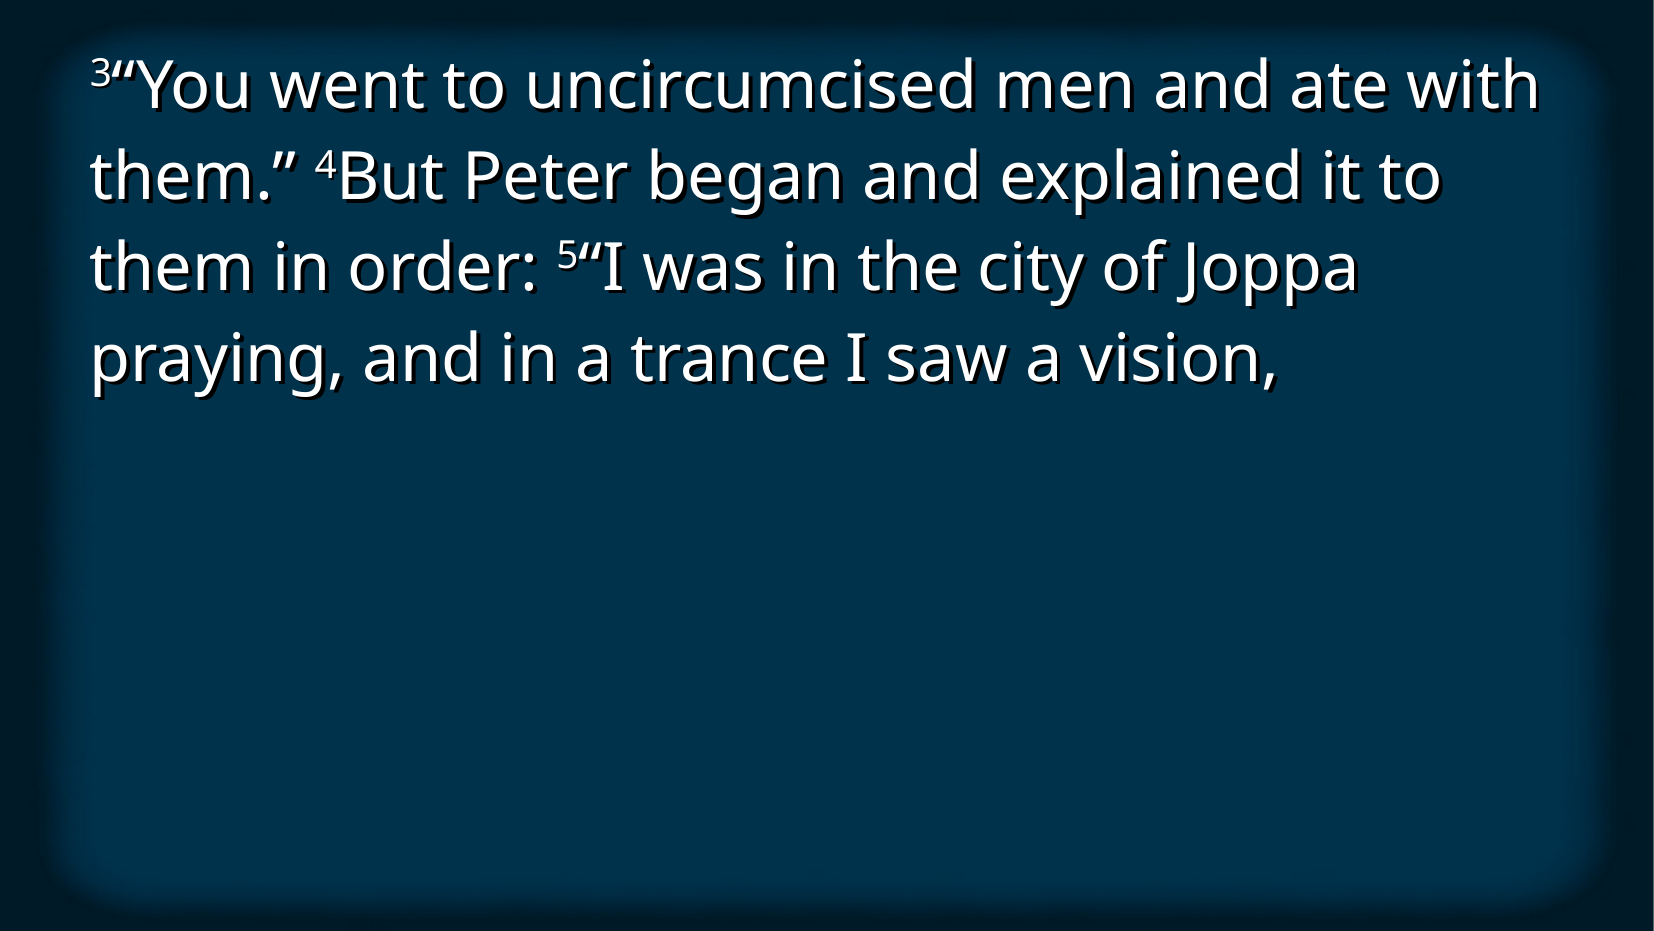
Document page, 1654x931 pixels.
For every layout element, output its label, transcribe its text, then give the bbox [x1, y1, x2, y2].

text_box 3“You went to uncircumcised men and ate with them.” 4But Peter began and explained it to them in order: 5“I was in the city of Joppa praying, and in a trance I saw a vision, [75, 30, 1576, 400]
picture [0, 0, 1654, 931]
